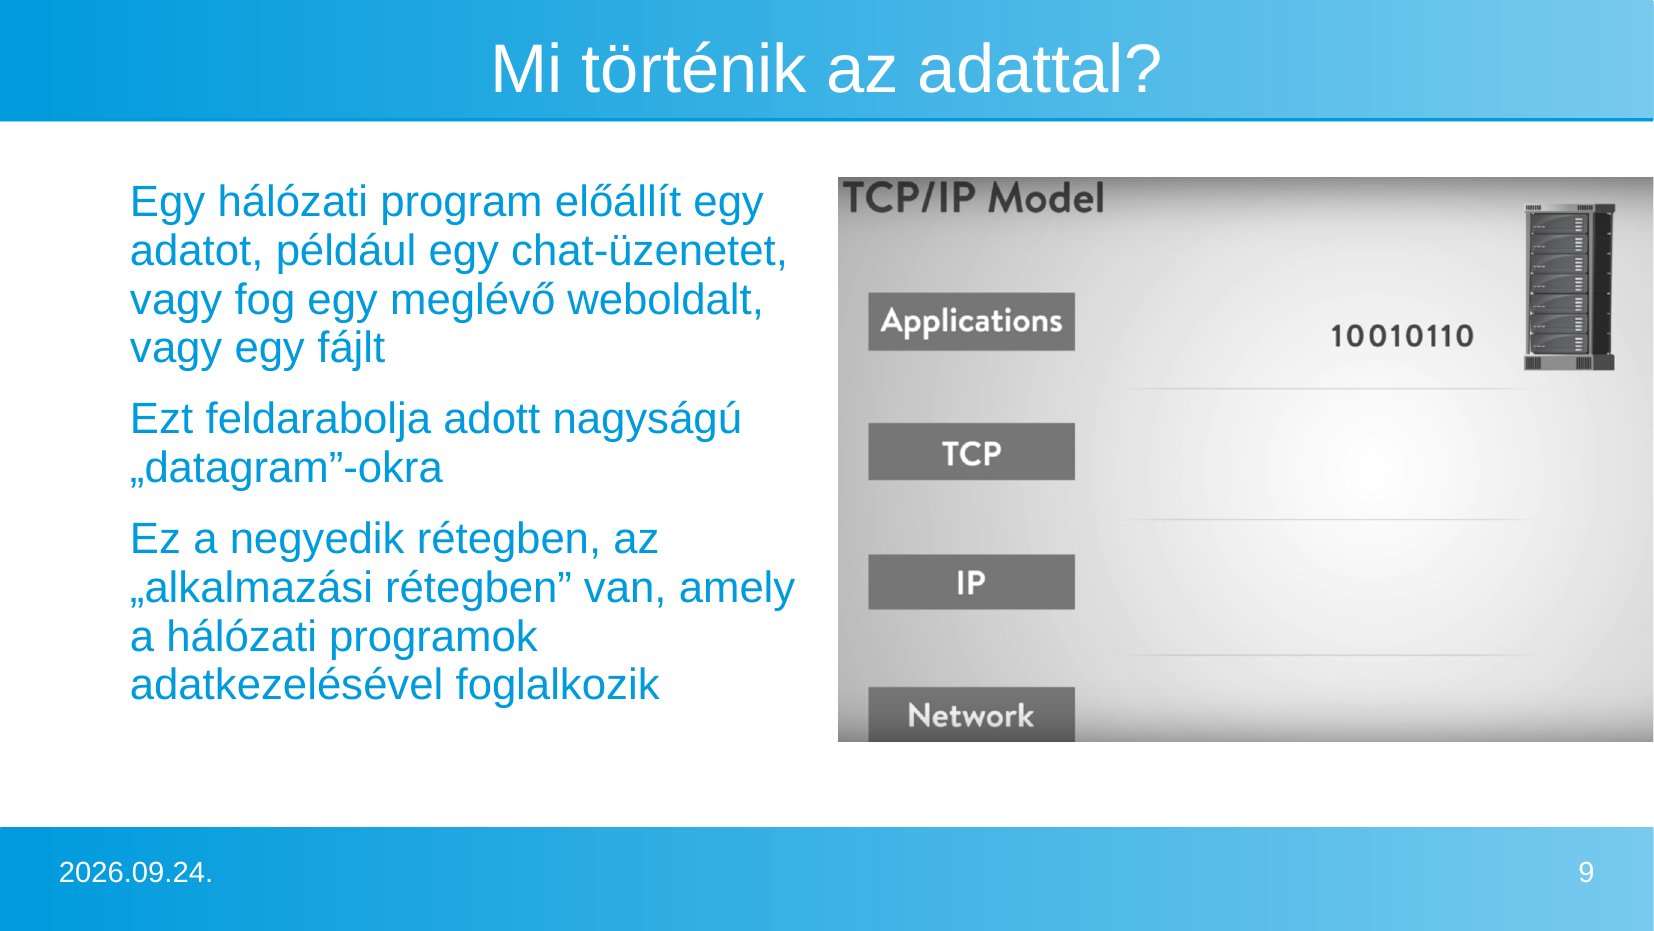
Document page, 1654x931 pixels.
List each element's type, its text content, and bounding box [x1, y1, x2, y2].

picture [838, 177, 1654, 742]
title Mi történik az adattal? [59, 29, 1595, 108]
list Egy hálózati program előállít egy adatot, például egy chat-üzenetet, vagy fog egy meglévő weboldalt, vagy egy fájlt Ezt feldarabolja adott nagyságú „datagram”-okra Ez a negyedik rétegben, az „alkalmazási rétegben” van, amely a hálózati programok adatkezelésével foglalkozik [59, 177, 827, 768]
